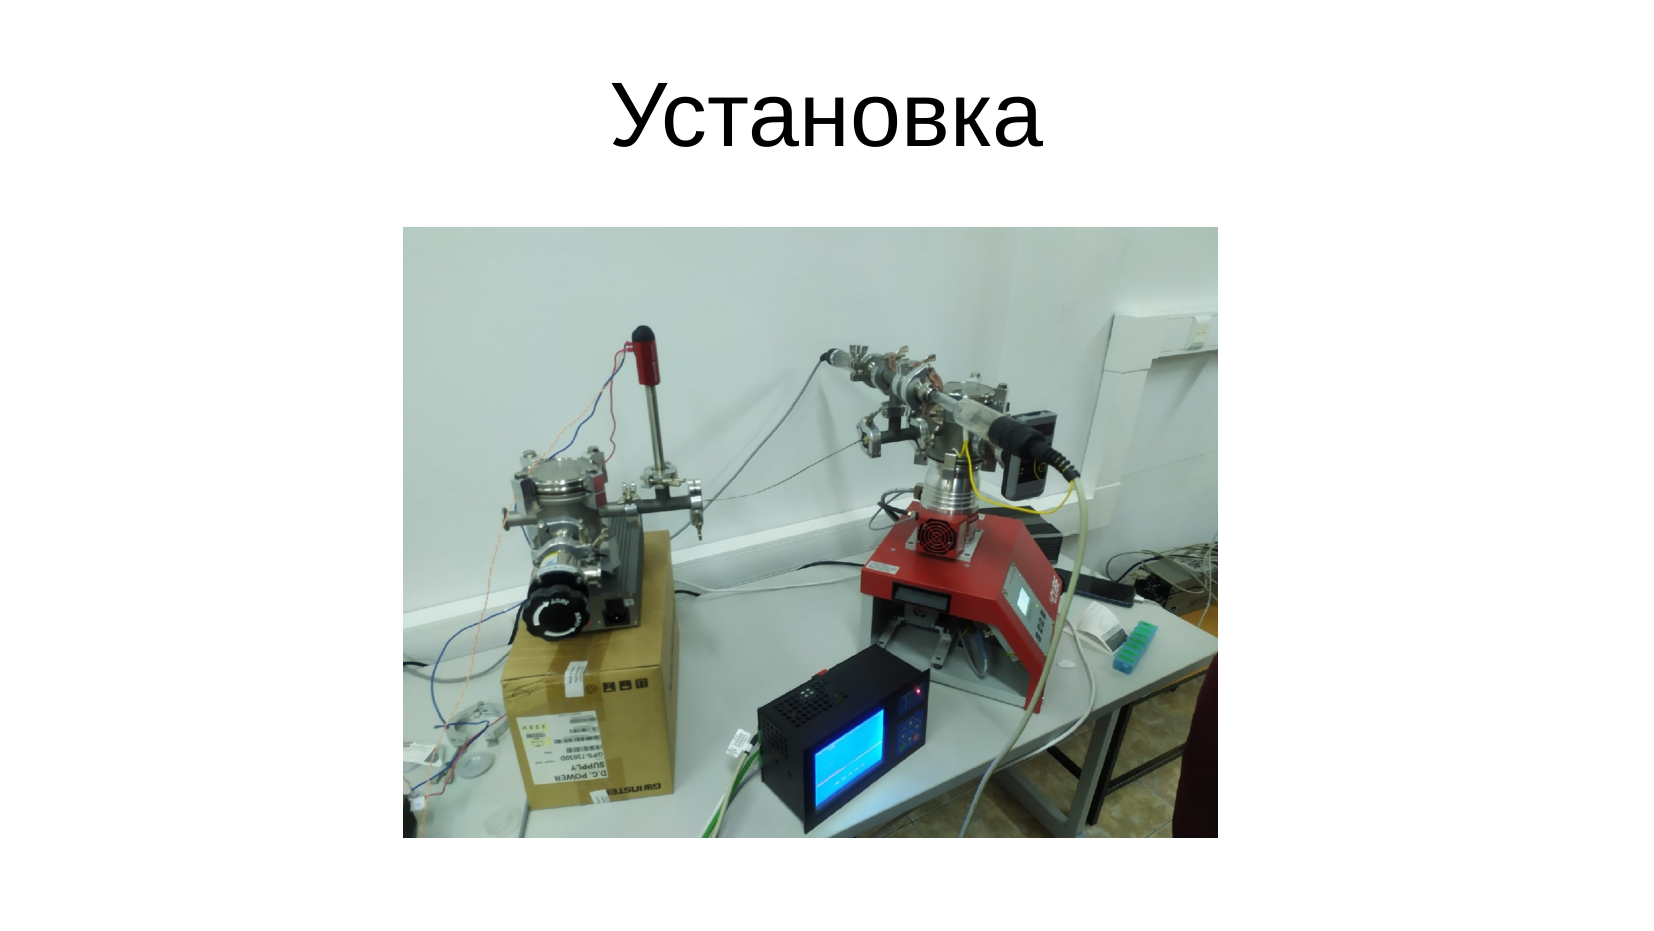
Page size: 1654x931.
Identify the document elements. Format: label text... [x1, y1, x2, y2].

picture [403, 227, 1218, 838]
title Установка [82, 37, 1571, 193]
